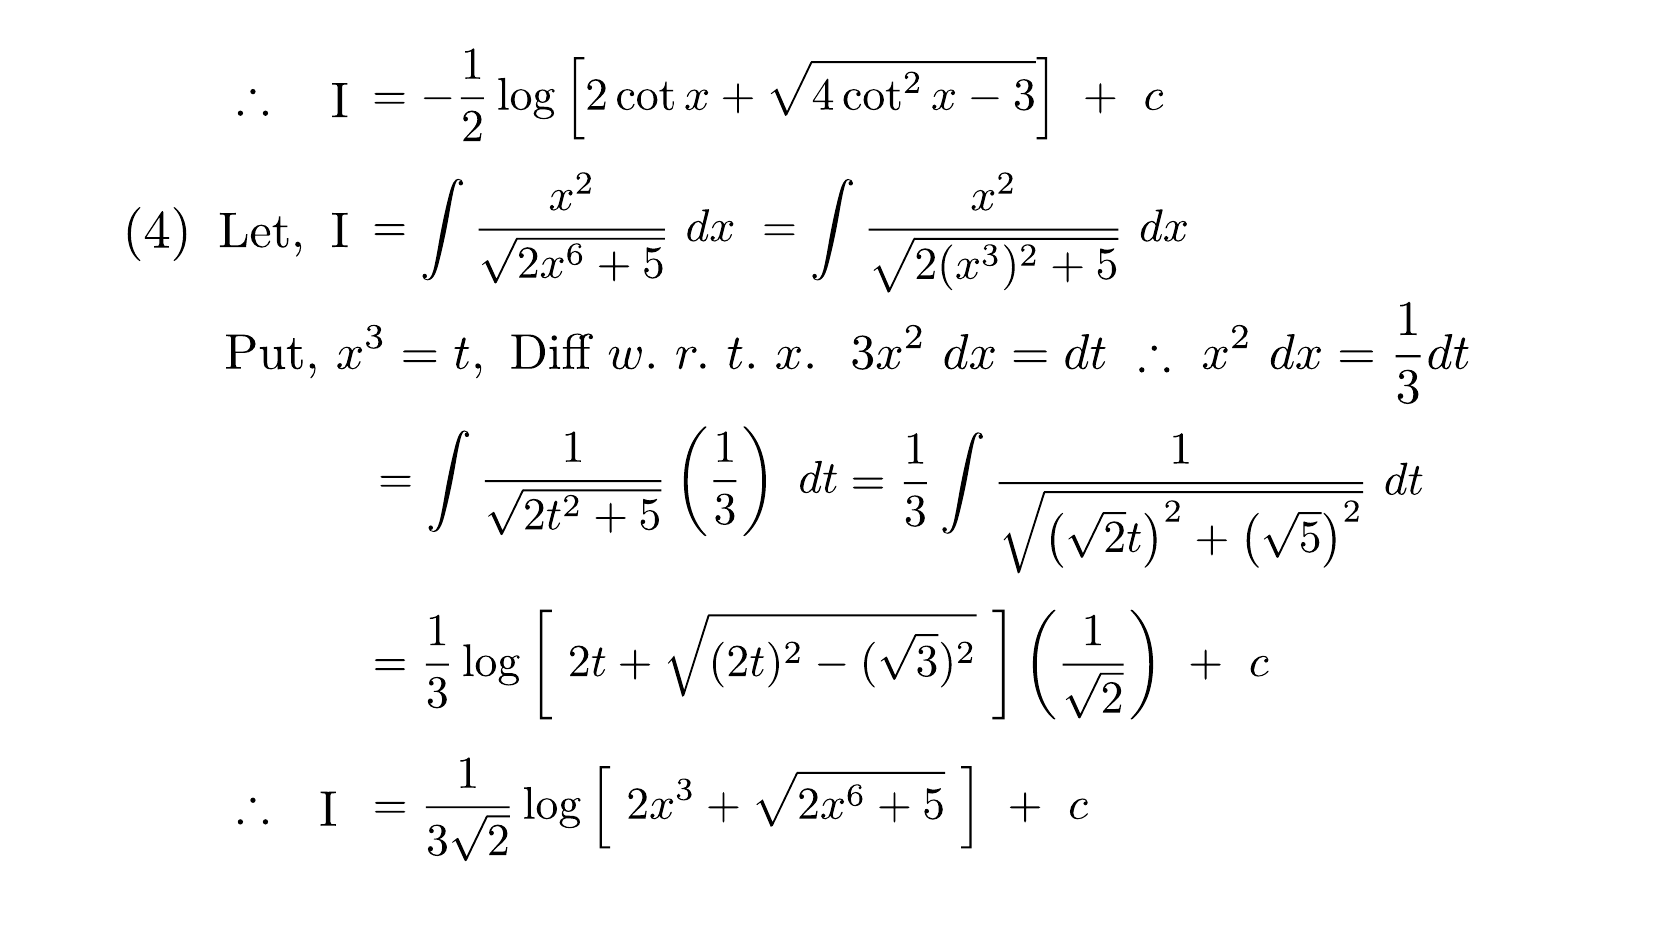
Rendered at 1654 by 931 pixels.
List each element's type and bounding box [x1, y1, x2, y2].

text_box [852, 432, 1423, 574]
text_box [237, 797, 269, 825]
title [47, 36, 1607, 898]
text_box [219, 212, 302, 257]
text_box [332, 212, 348, 248]
text_box [763, 172, 1187, 293]
text_box [320, 791, 336, 826]
text_box [374, 757, 1088, 862]
text_box [374, 609, 1269, 720]
text_box [237, 88, 269, 116]
text_box [374, 48, 1164, 142]
text_box [374, 172, 734, 284]
text_box [125, 207, 187, 262]
text_box [332, 83, 348, 118]
text_box [380, 426, 838, 537]
text_box [226, 301, 1469, 405]
